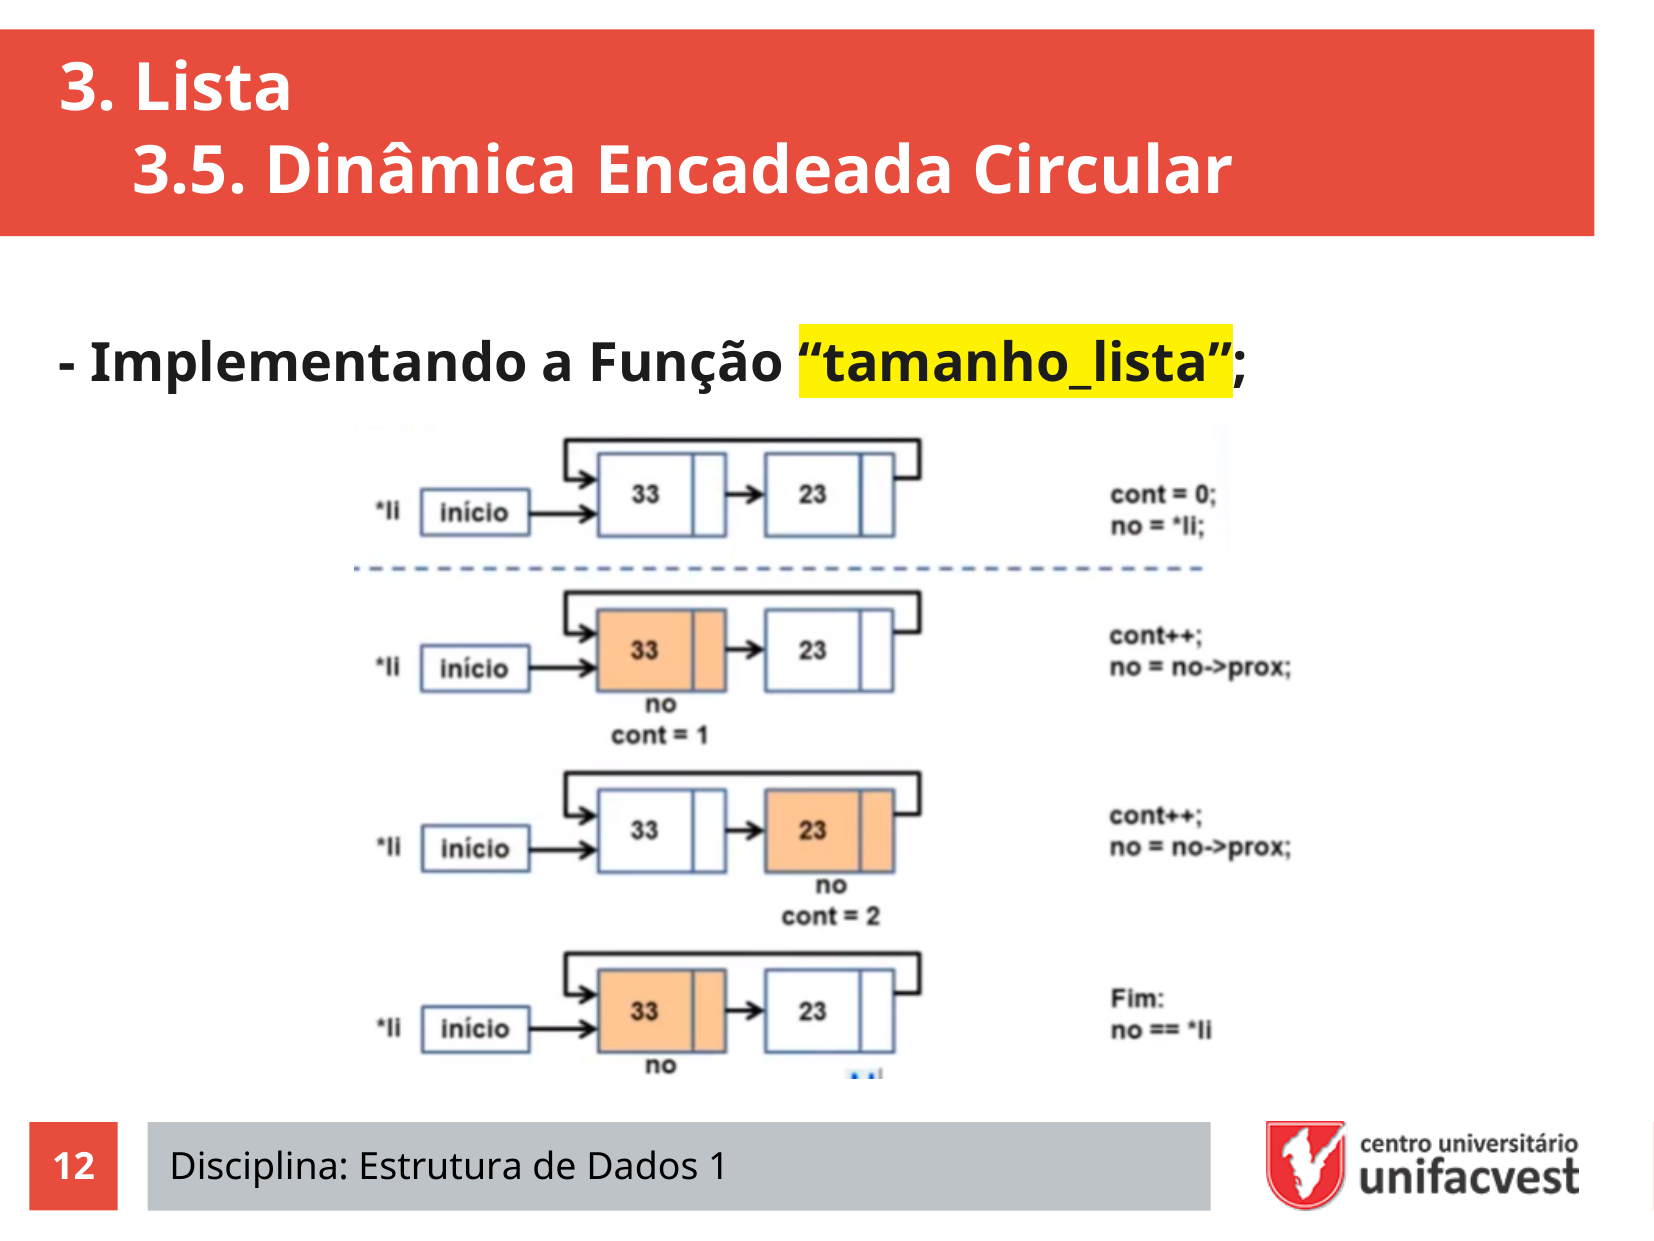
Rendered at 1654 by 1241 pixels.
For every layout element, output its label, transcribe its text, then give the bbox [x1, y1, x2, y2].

text_box Disciplina: Estrutura de Dados 1 [154, 1132, 1205, 1196]
text_box [1238, 1120, 1654, 1212]
list - Implementando a Função “tamanho_lista”; [59, 324, 1566, 1093]
picture [1266, 1121, 1579, 1211]
title 3. Lista 3.5. Dinâmica Encadeada Circular [59, 59, 1595, 207]
picture [354, 425, 1305, 1079]
